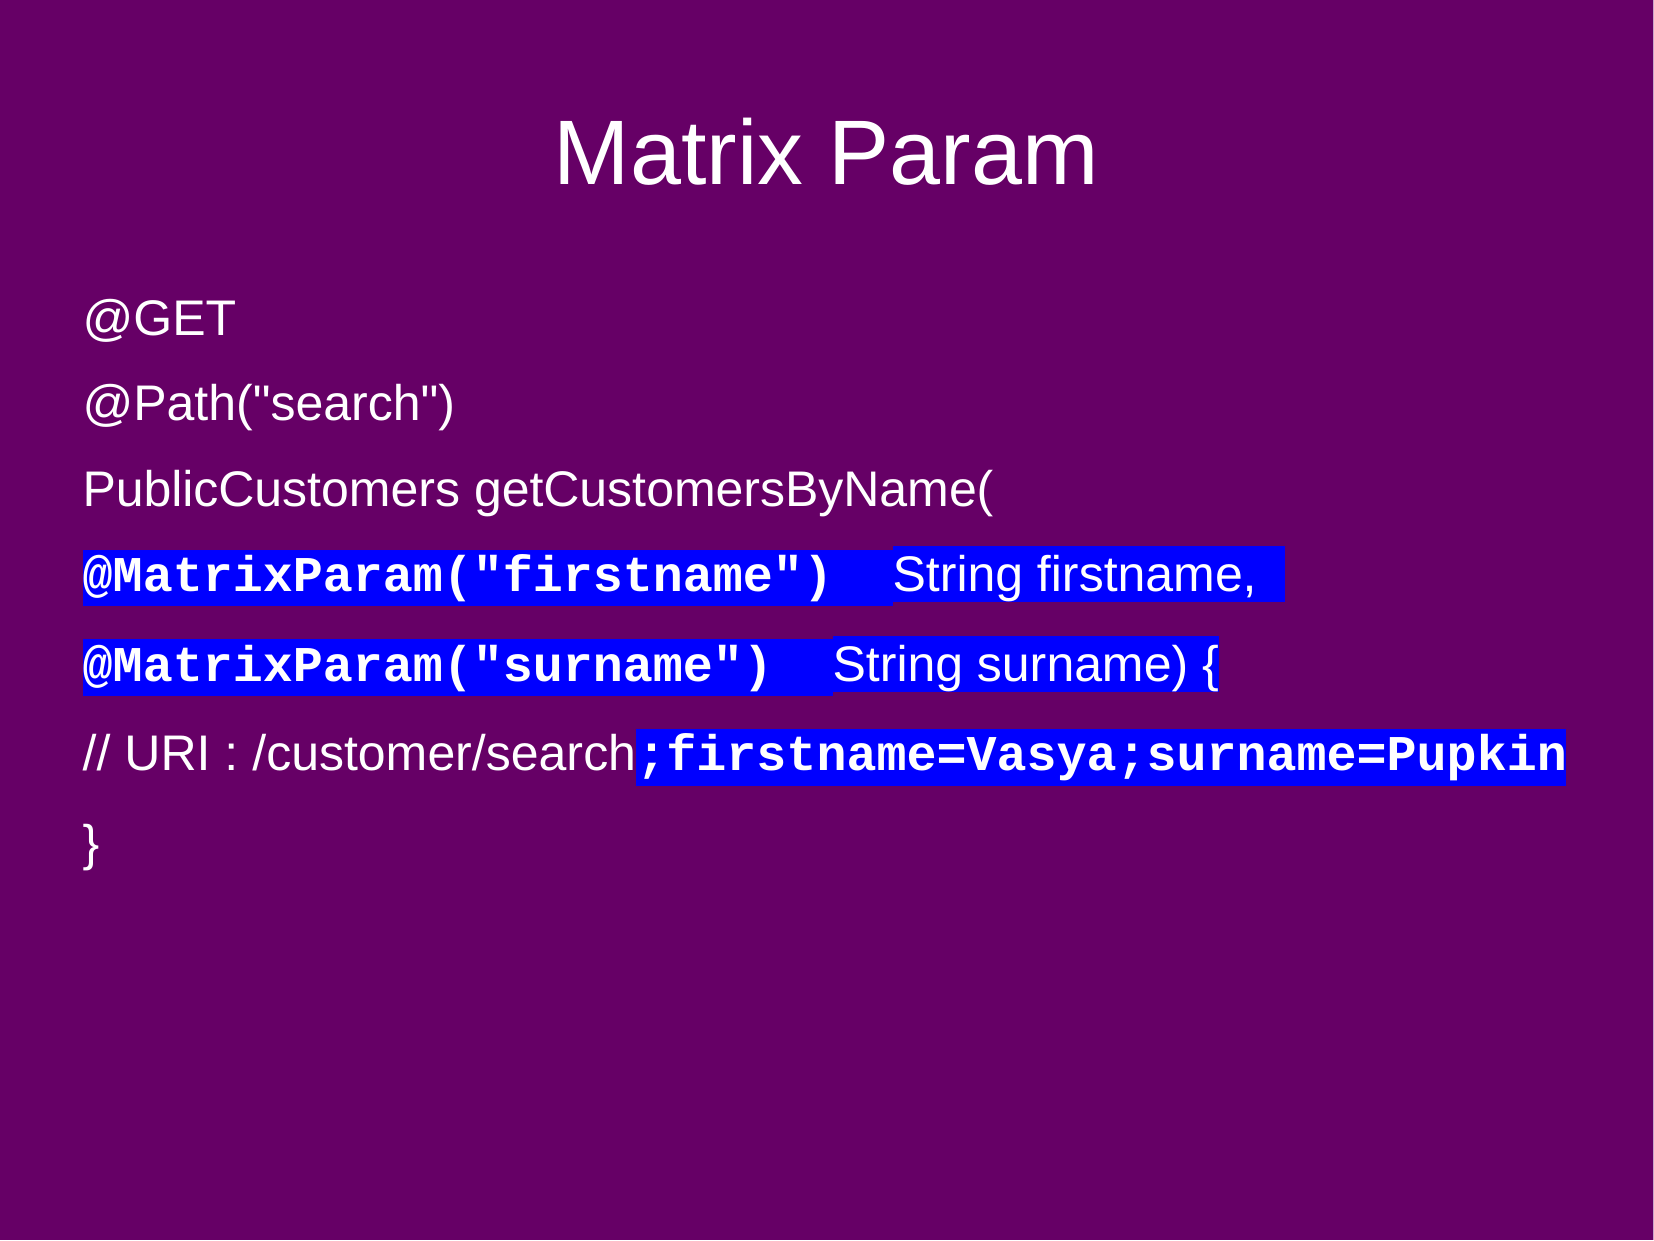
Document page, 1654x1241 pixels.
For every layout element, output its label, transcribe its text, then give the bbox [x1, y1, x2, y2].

list @GET @Path("search") PublicCustomers getCustomersByName( @MatrixParam("firstname") String firstname, @MatrixParam("surname") String surname) { // URI : /customer/search;firstname=Vasya;surname=Pupkin } [82, 290, 1571, 1010]
title Matrix Param [82, 49, 1571, 257]
